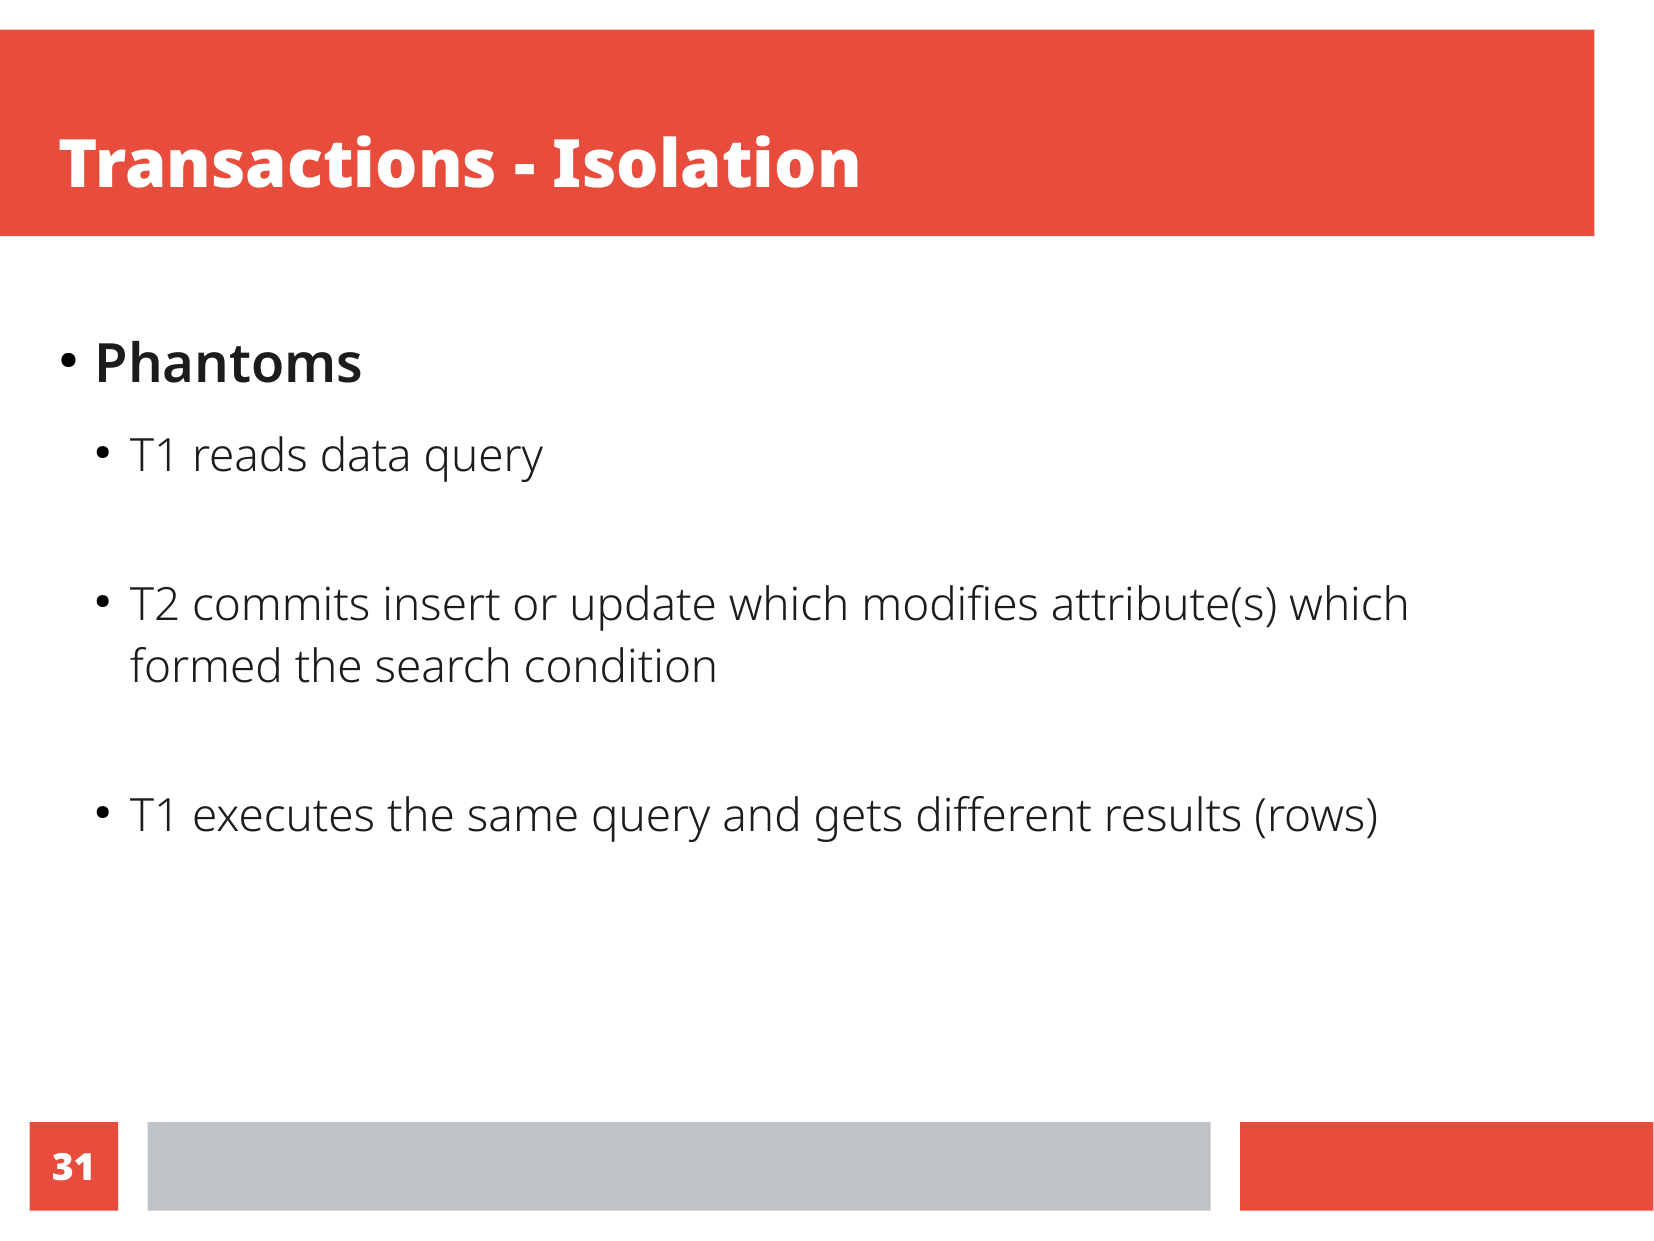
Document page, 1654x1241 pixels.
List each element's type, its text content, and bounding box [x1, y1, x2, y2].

list Phantoms T1 reads data query T2 commits insert or update which modifies attribute(s) which formed the search condition T1 executes the same query and gets different results (rows) [59, 324, 1565, 1093]
title Transactions - Isolation [59, 59, 1595, 207]
